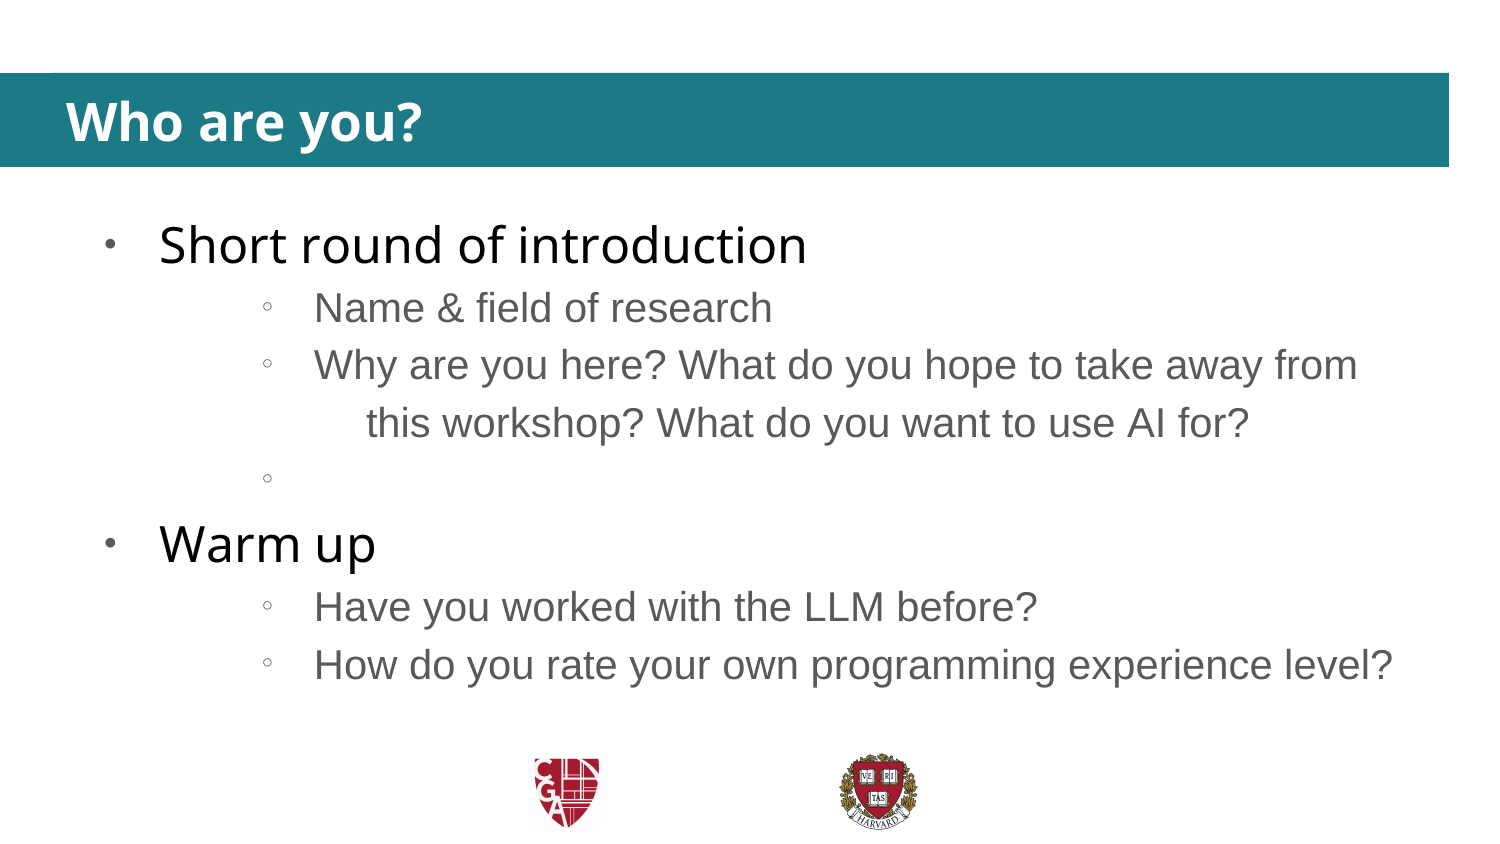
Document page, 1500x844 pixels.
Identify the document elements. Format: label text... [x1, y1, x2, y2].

title Who are you? [51, 72, 1449, 167]
list Short round of introduction Name & field of research Why are you here? What do you hope to take away from this workshop? What do you want to use AI for? Warm up Have you worked with the LLM before? How do you rate your own programming experience level? [51, 189, 1449, 754]
